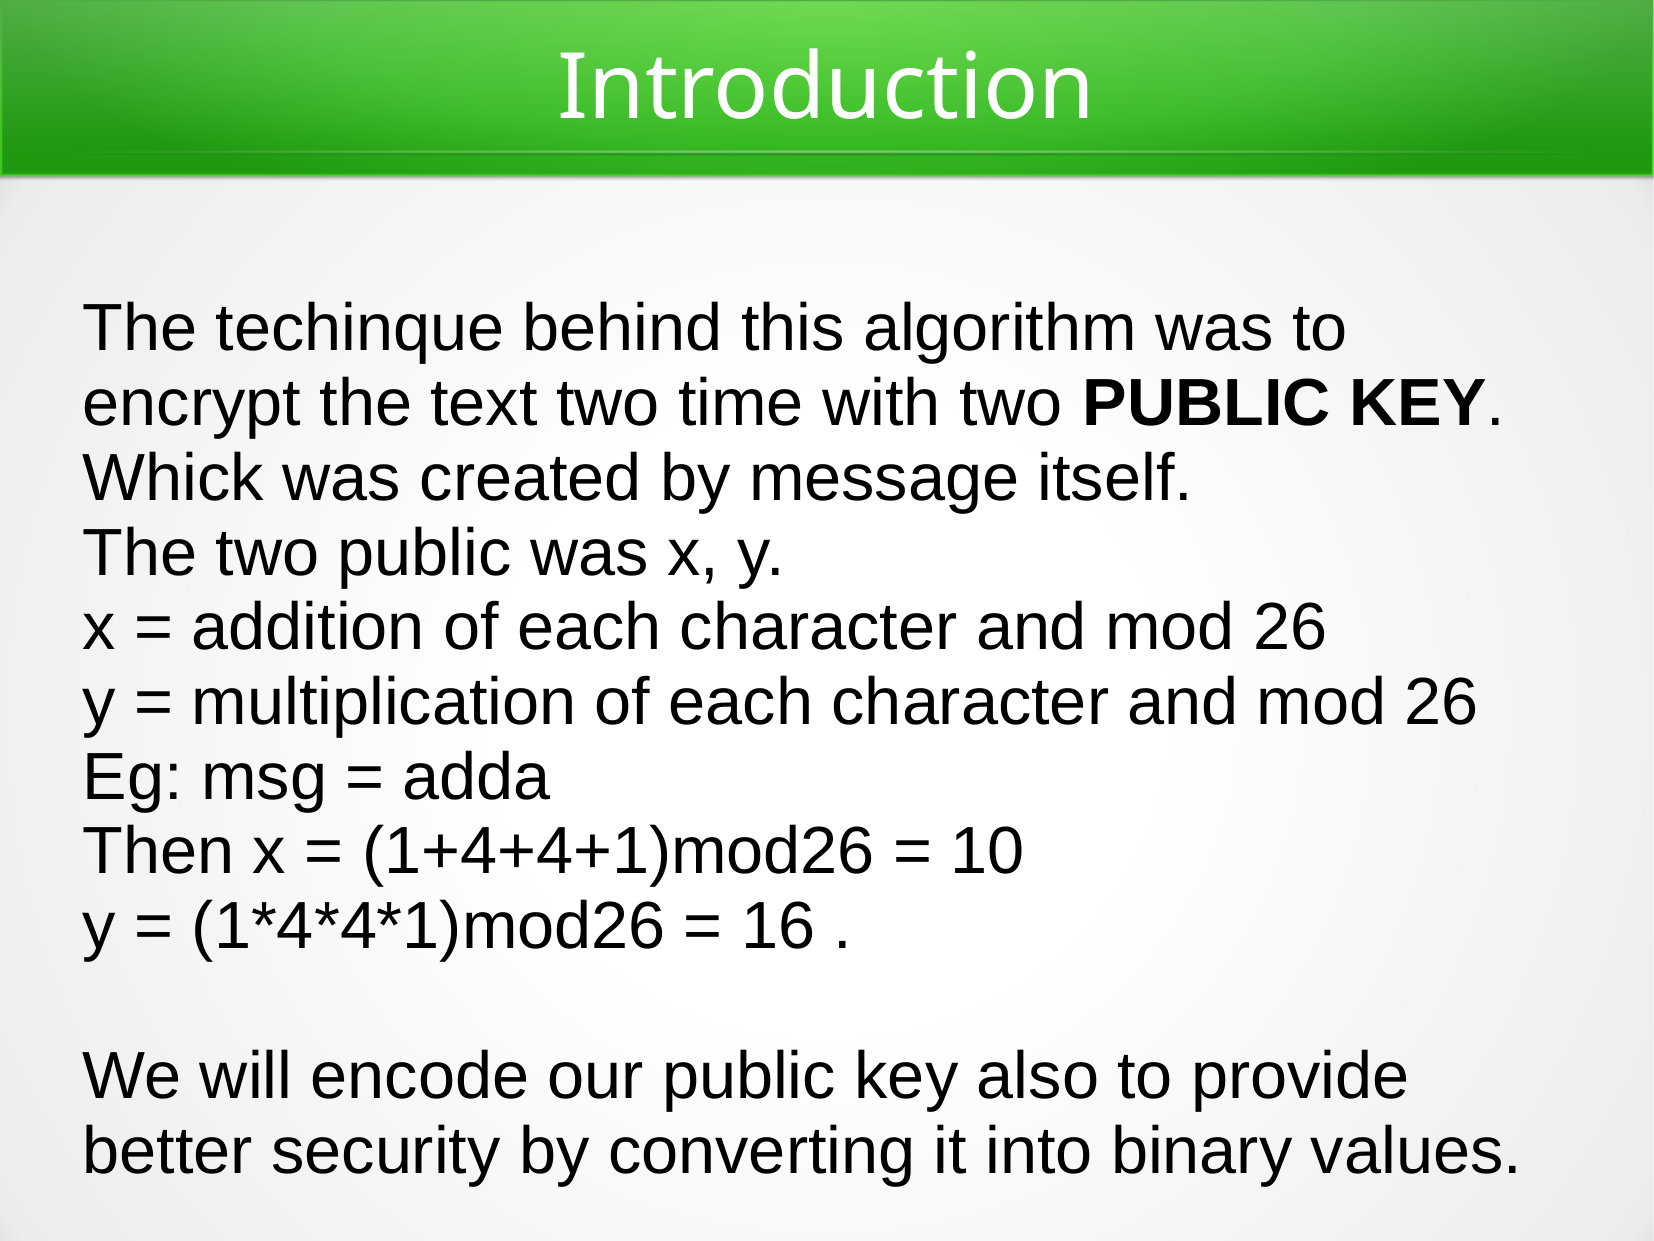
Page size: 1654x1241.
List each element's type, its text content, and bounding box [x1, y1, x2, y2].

title Introduction [82, 11, 1571, 154]
picture [0, 0, 1654, 1241]
subtitle The techinque behind this algorithm was to encrypt the text two time with two PUBLIC KEY. Whick was created by message itself. The two public was x, y. x = addition of each character and mod 26 y = multiplication of each character and mod 26 Eg: msg = adda Then x = (1+4+4+1)mod26 = 10 y = (1*4*4*1)mod26 = 16 . We will encode our public key also to provide better security by converting it into binary values. [82, 290, 1571, 1188]
